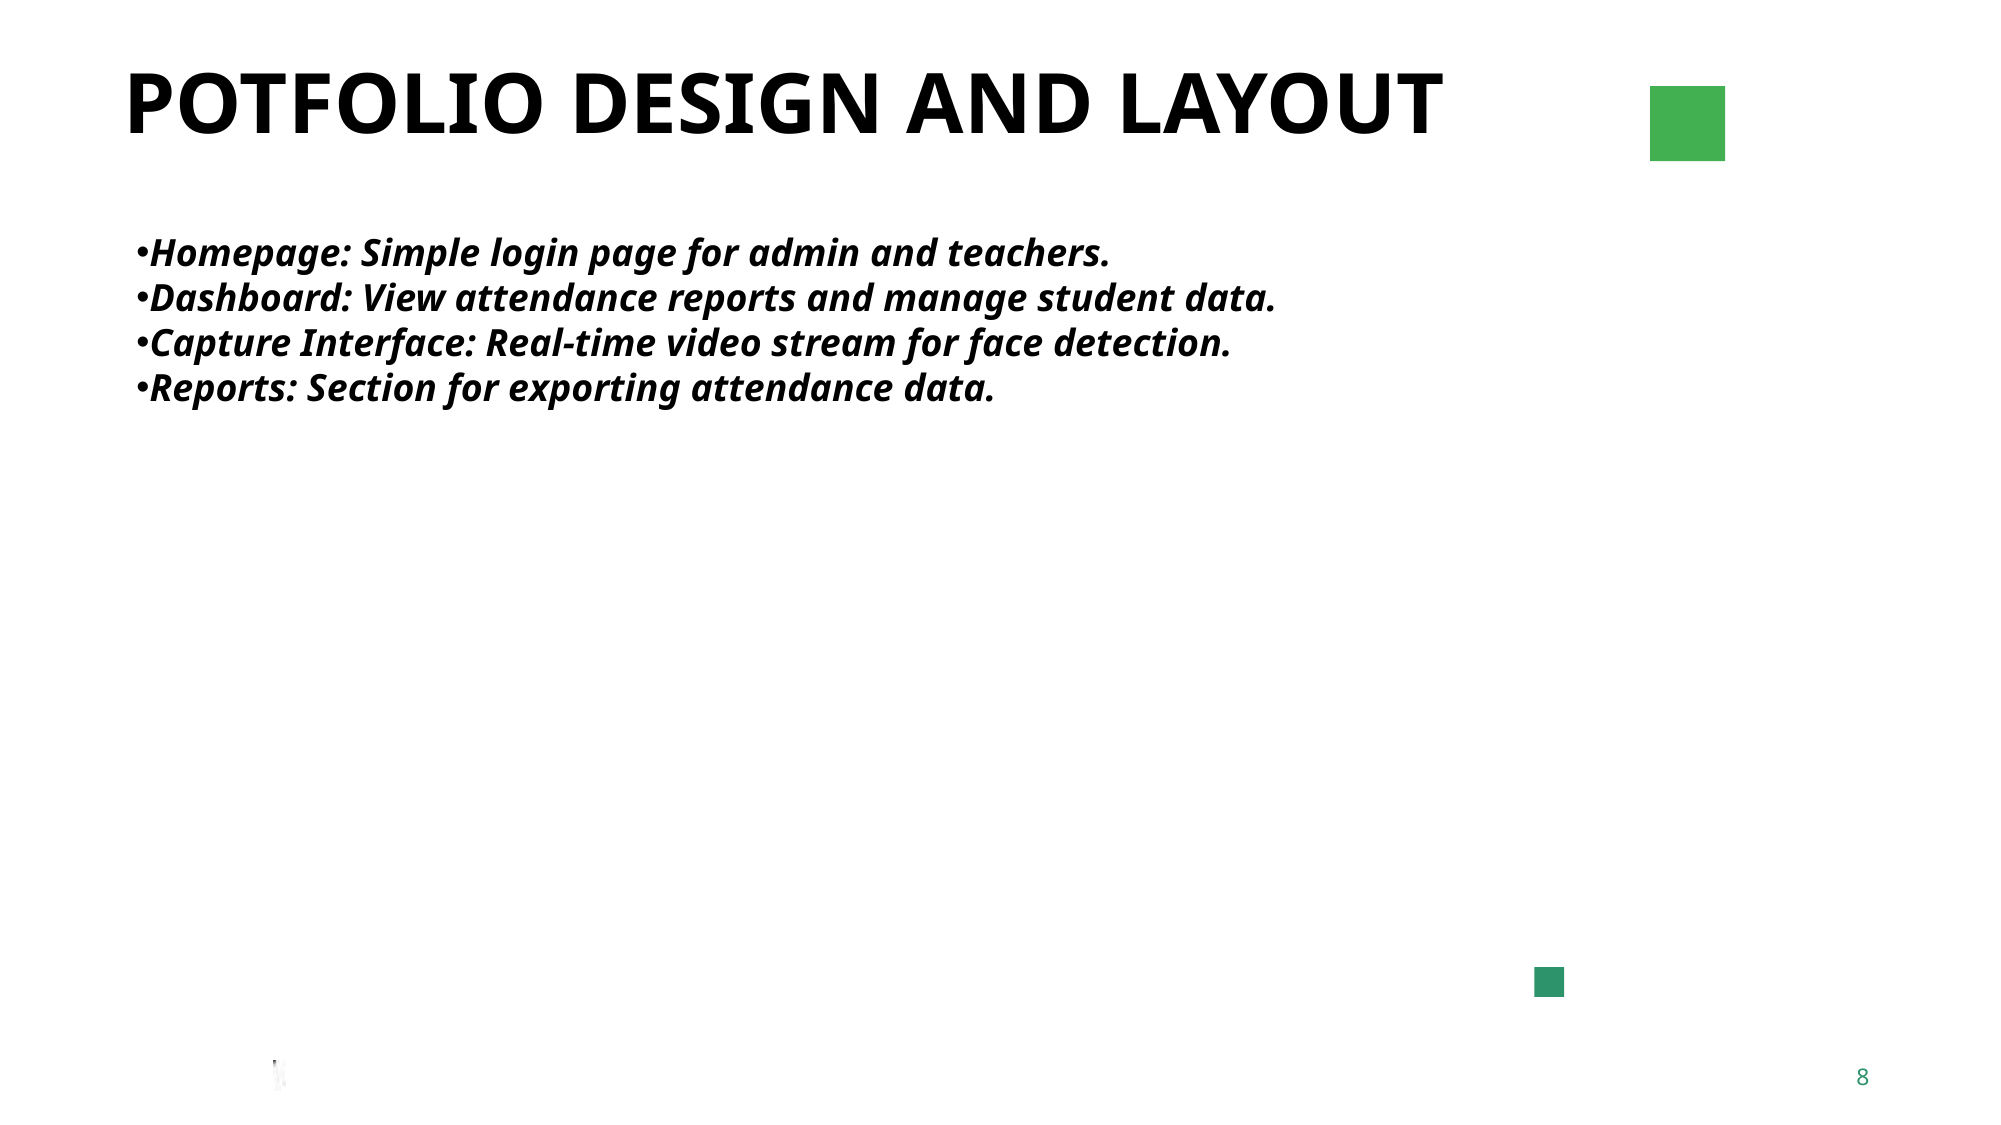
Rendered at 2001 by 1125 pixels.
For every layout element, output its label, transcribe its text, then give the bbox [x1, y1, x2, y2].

picture [273, 1060, 286, 1091]
text_box 8 [1849, 1061, 1888, 1094]
text_box [1650, 86, 1726, 162]
text_box Homepage: Simple login page for admin and teachers. Dashboard: View attendance reports and manage student data. Capture Interface: Real-time video stream for face detection. Reports: Section for exporting attendance data. [121, 221, 1438, 419]
text_box [1534, 967, 1565, 997]
text_box POTFOLIO DESIGN AND LAYOUT [121, 47, 1565, 151]
